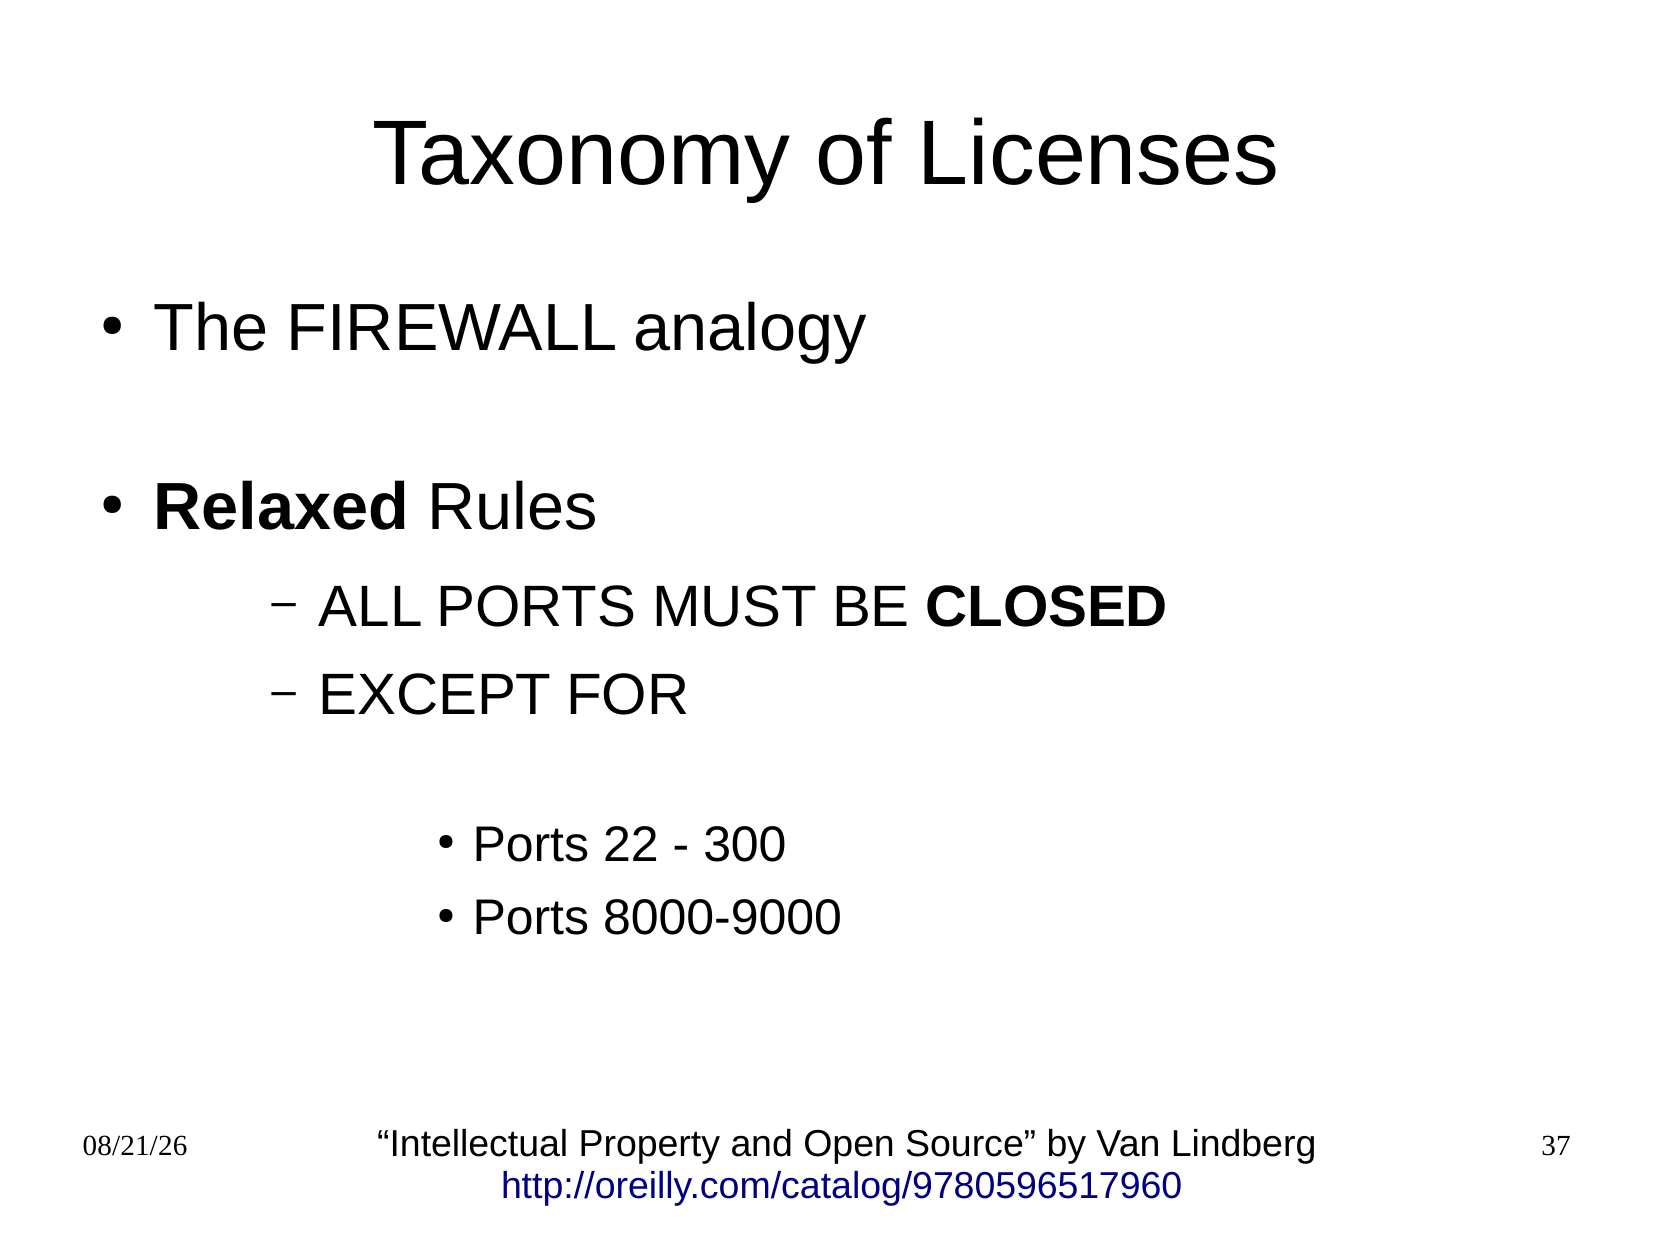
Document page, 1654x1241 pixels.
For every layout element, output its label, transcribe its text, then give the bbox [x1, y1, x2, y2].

list The FIREWALL analogy Relaxed Rules ALL PORTS MUST BE CLOSED EXCEPT FOR Ports 22 - 300 Ports 8000-9000 [82, 290, 1571, 1094]
title Taxonomy of Licenses [82, 49, 1571, 257]
text_box “Intellectual Property and Open Source” by Van Lindberg http://oreilly.com/catalog/9780596517960 [209, 1114, 1485, 1214]
